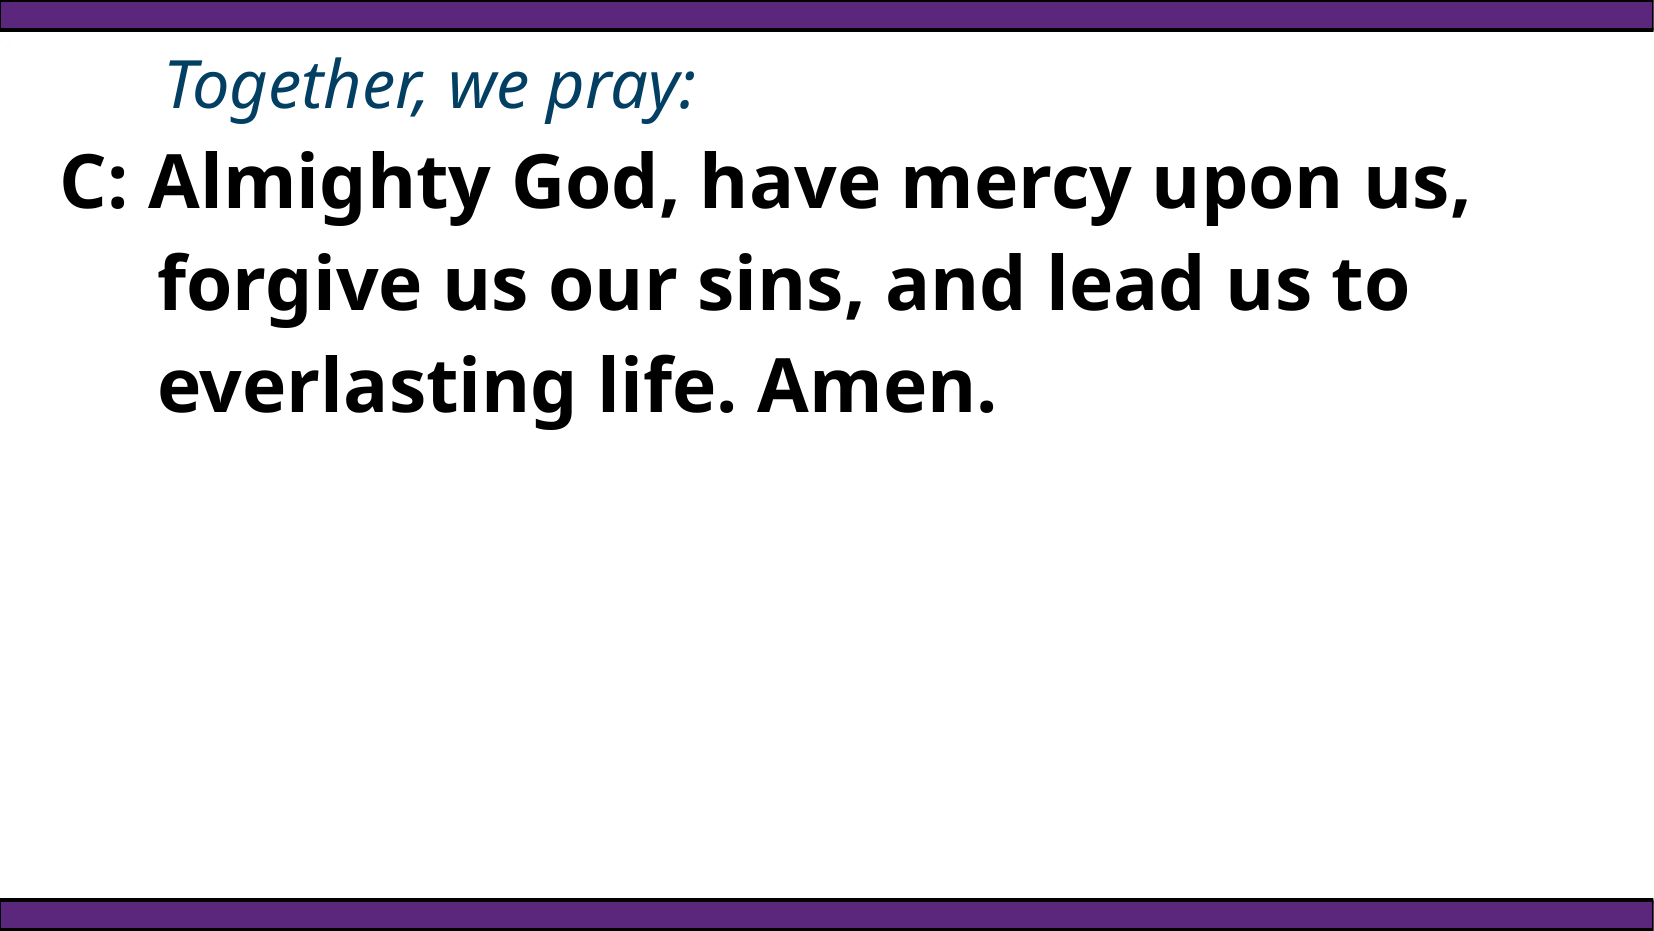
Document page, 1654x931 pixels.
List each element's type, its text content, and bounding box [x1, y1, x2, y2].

picture [0, 31, 1654, 900]
text_box [0, 900, 1654, 931]
text_box [0, 0, 1654, 31]
text_box Together, we pray: C: Almighty God, have mercy upon us, forgive us our sins, and lead us to everlasting life. Amen. [45, 30, 1636, 433]
